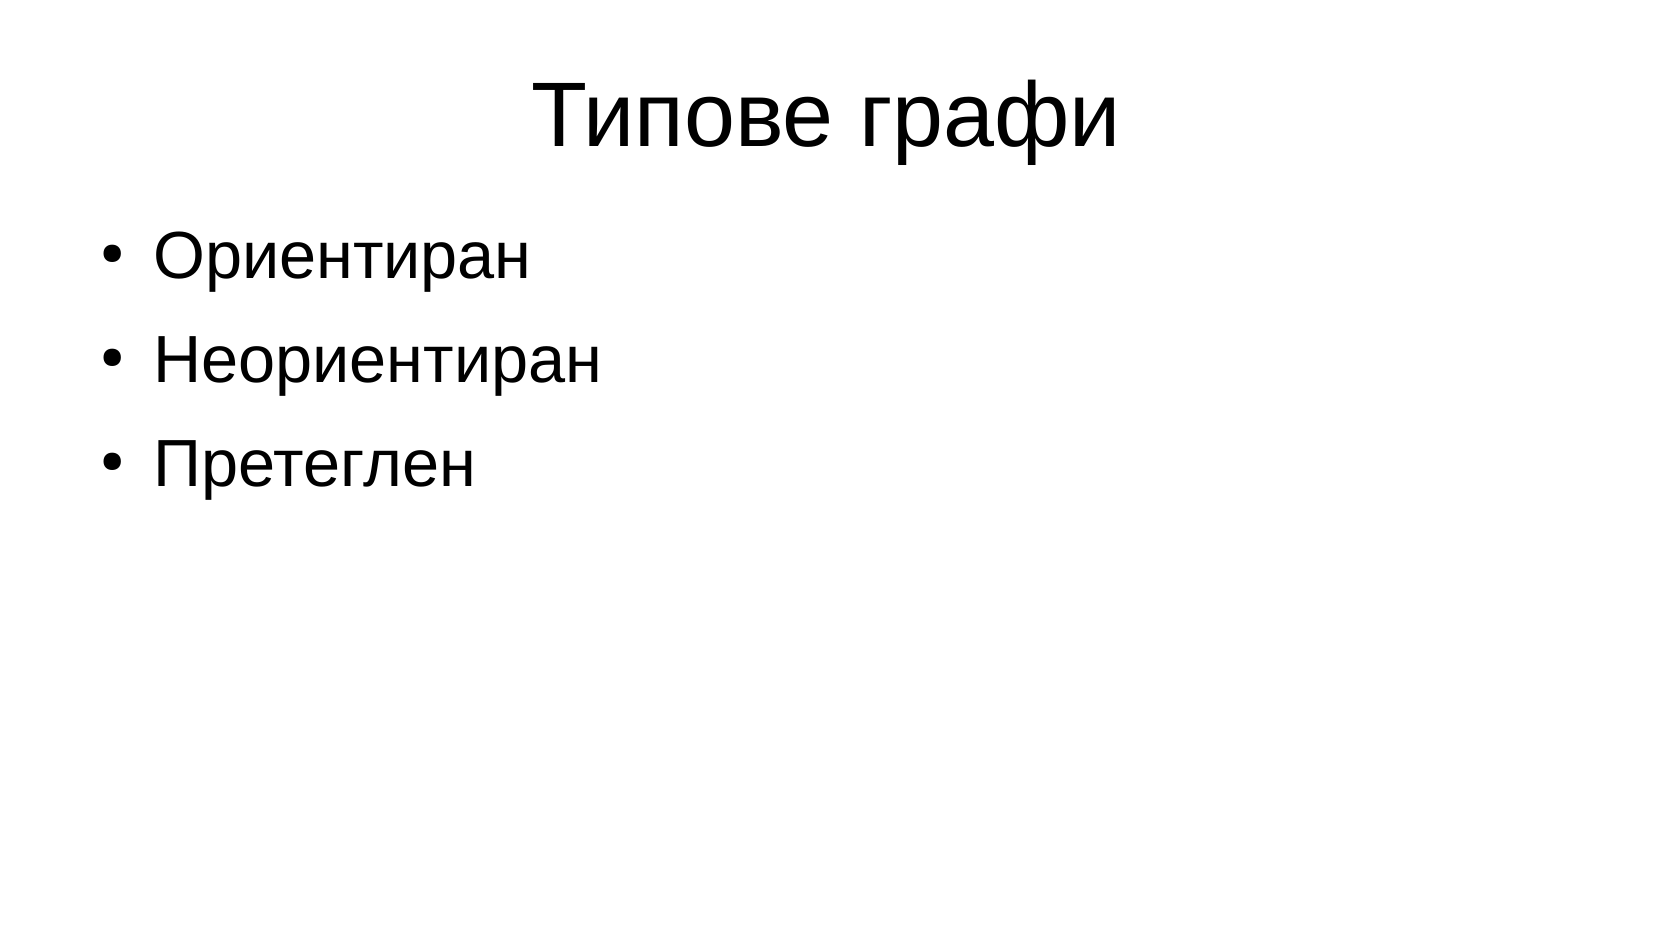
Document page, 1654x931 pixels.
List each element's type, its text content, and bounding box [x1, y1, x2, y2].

list Ориентиран Неориентиран Претеглен [82, 217, 1571, 758]
title Типове графи [82, 37, 1571, 193]
